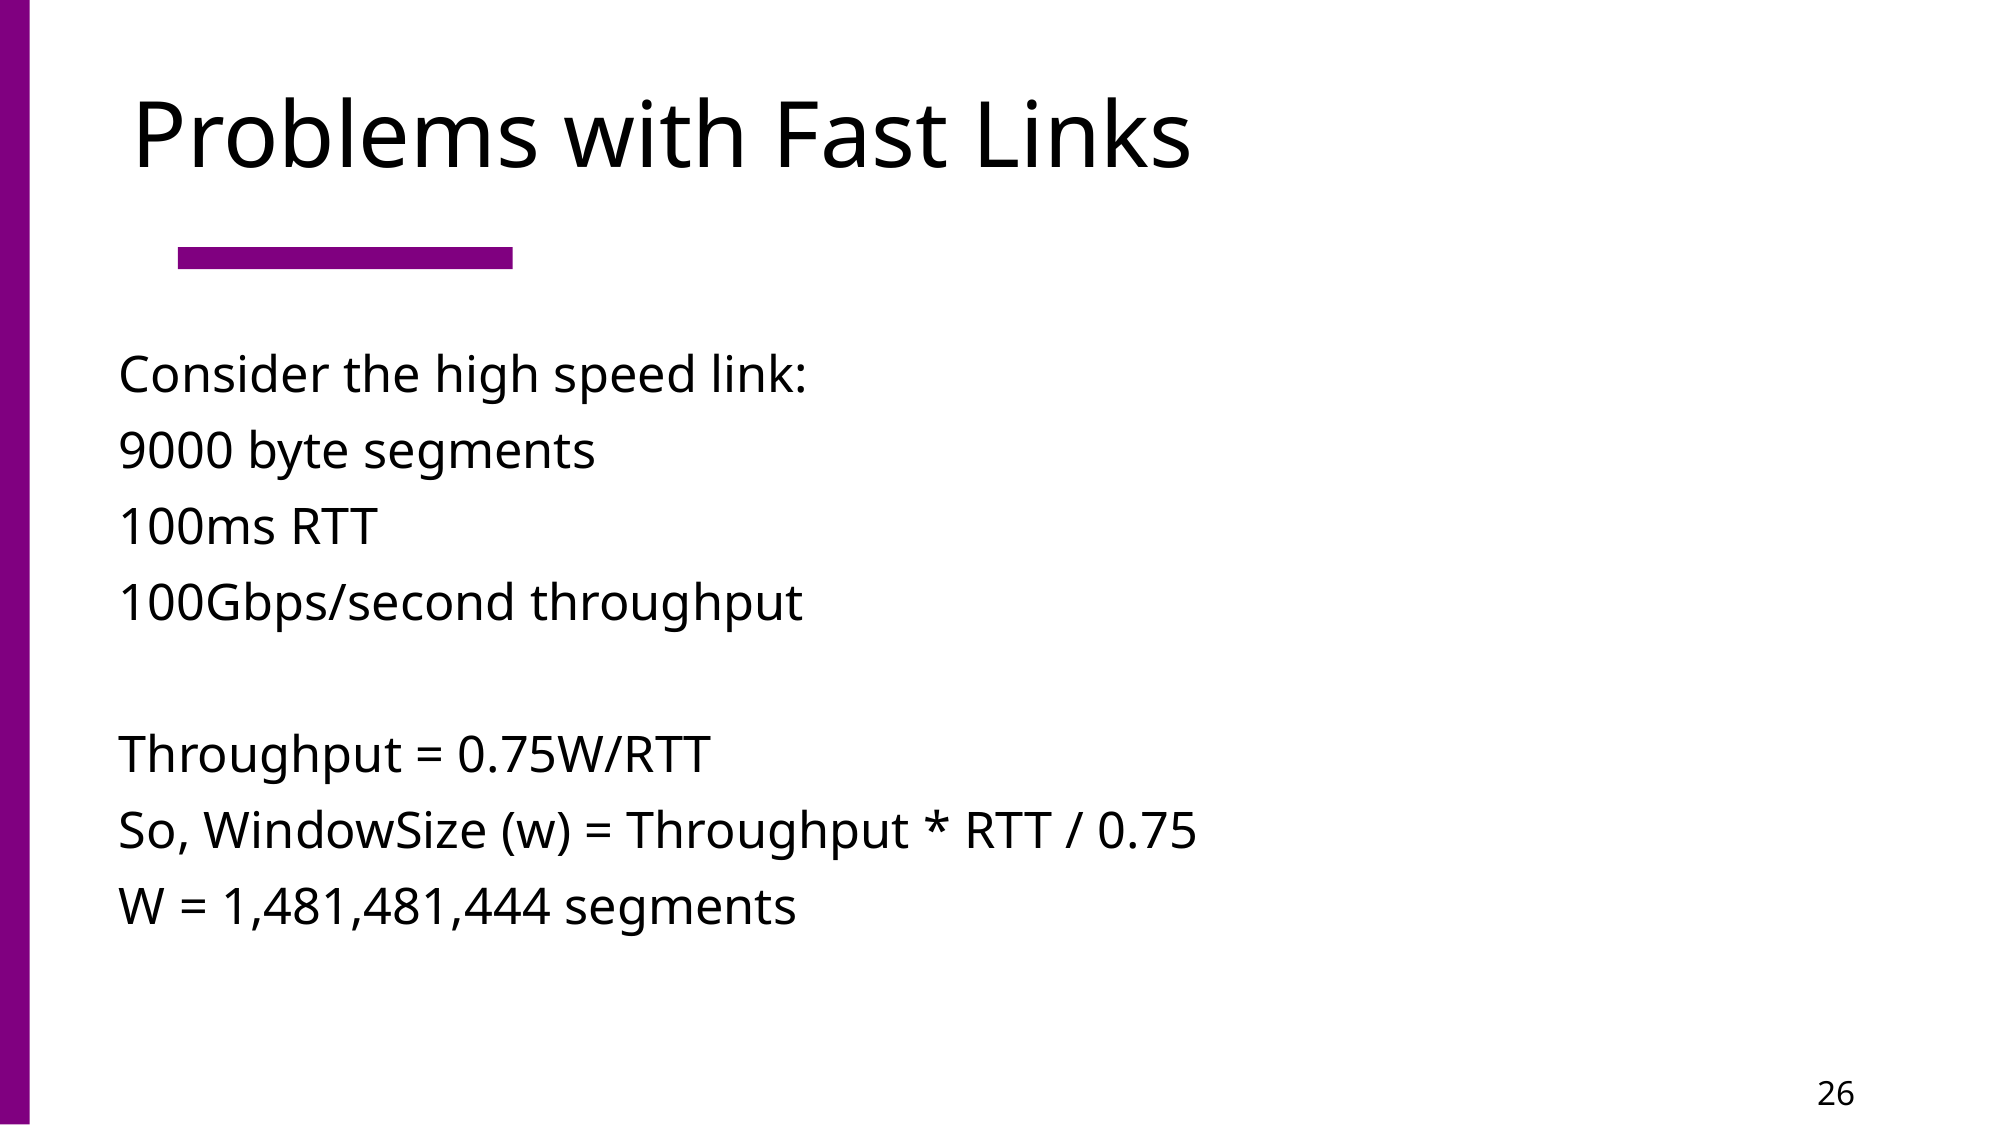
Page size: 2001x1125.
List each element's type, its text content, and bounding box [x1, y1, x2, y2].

list Consider the high speed link: 9000 byte segments 100ms RTT 100Gbps/second throughput Throughput = 0.75W/RTT So, WindowSize (w) = Throughput * RTT / 0.75 W = 1,481,481,444 segments [103, 334, 1981, 946]
title Problems with Fast Links [116, 37, 1817, 225]
